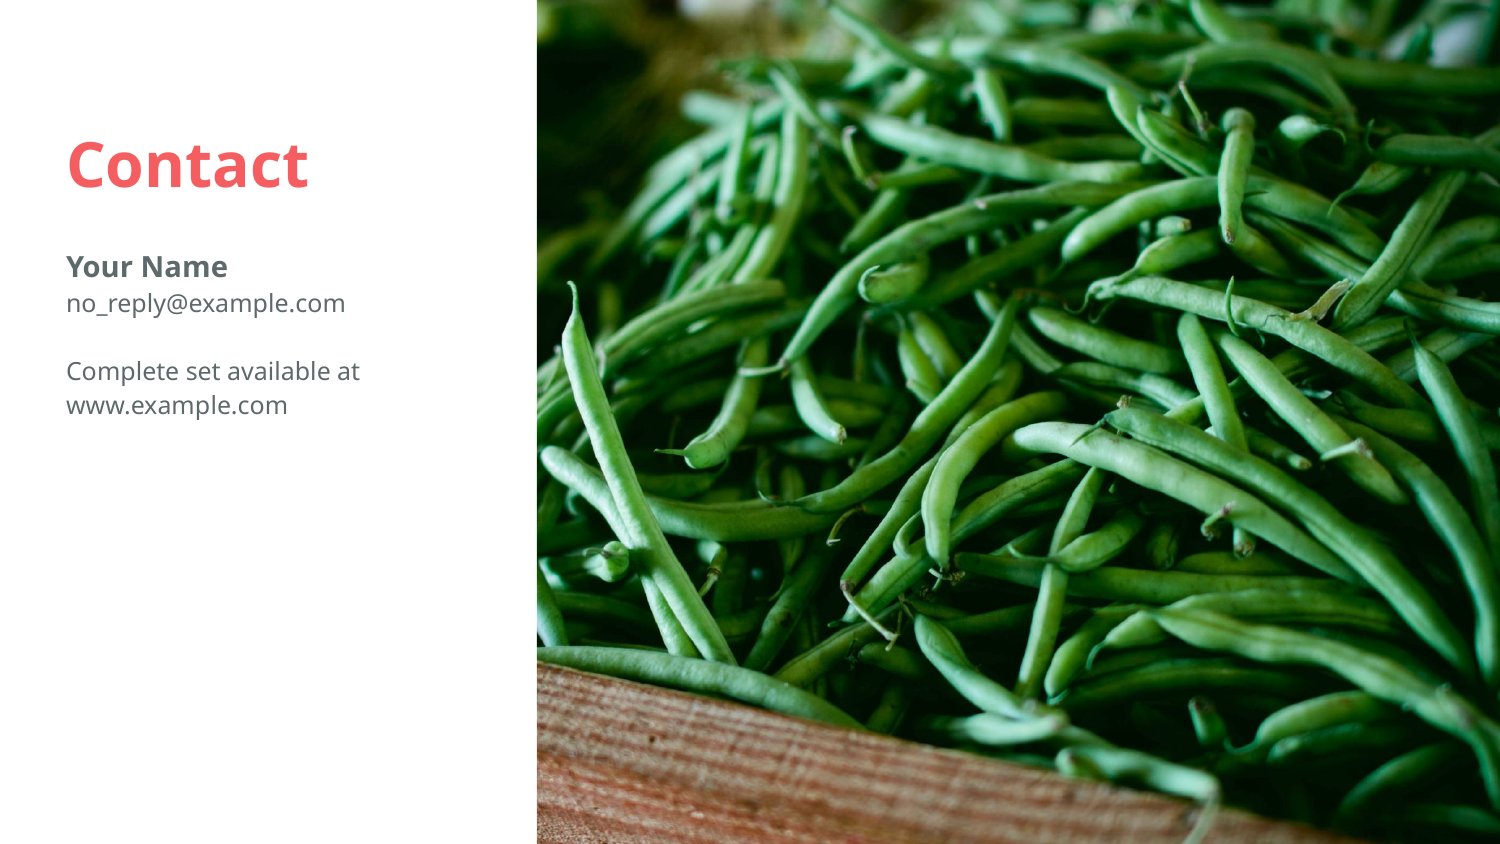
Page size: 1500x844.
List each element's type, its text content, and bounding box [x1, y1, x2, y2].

list Your Name no_reply@example.com Complete set available at www.example.com [51, 228, 512, 750]
picture [536, 0, 1500, 844]
title Contact [51, 91, 512, 216]
